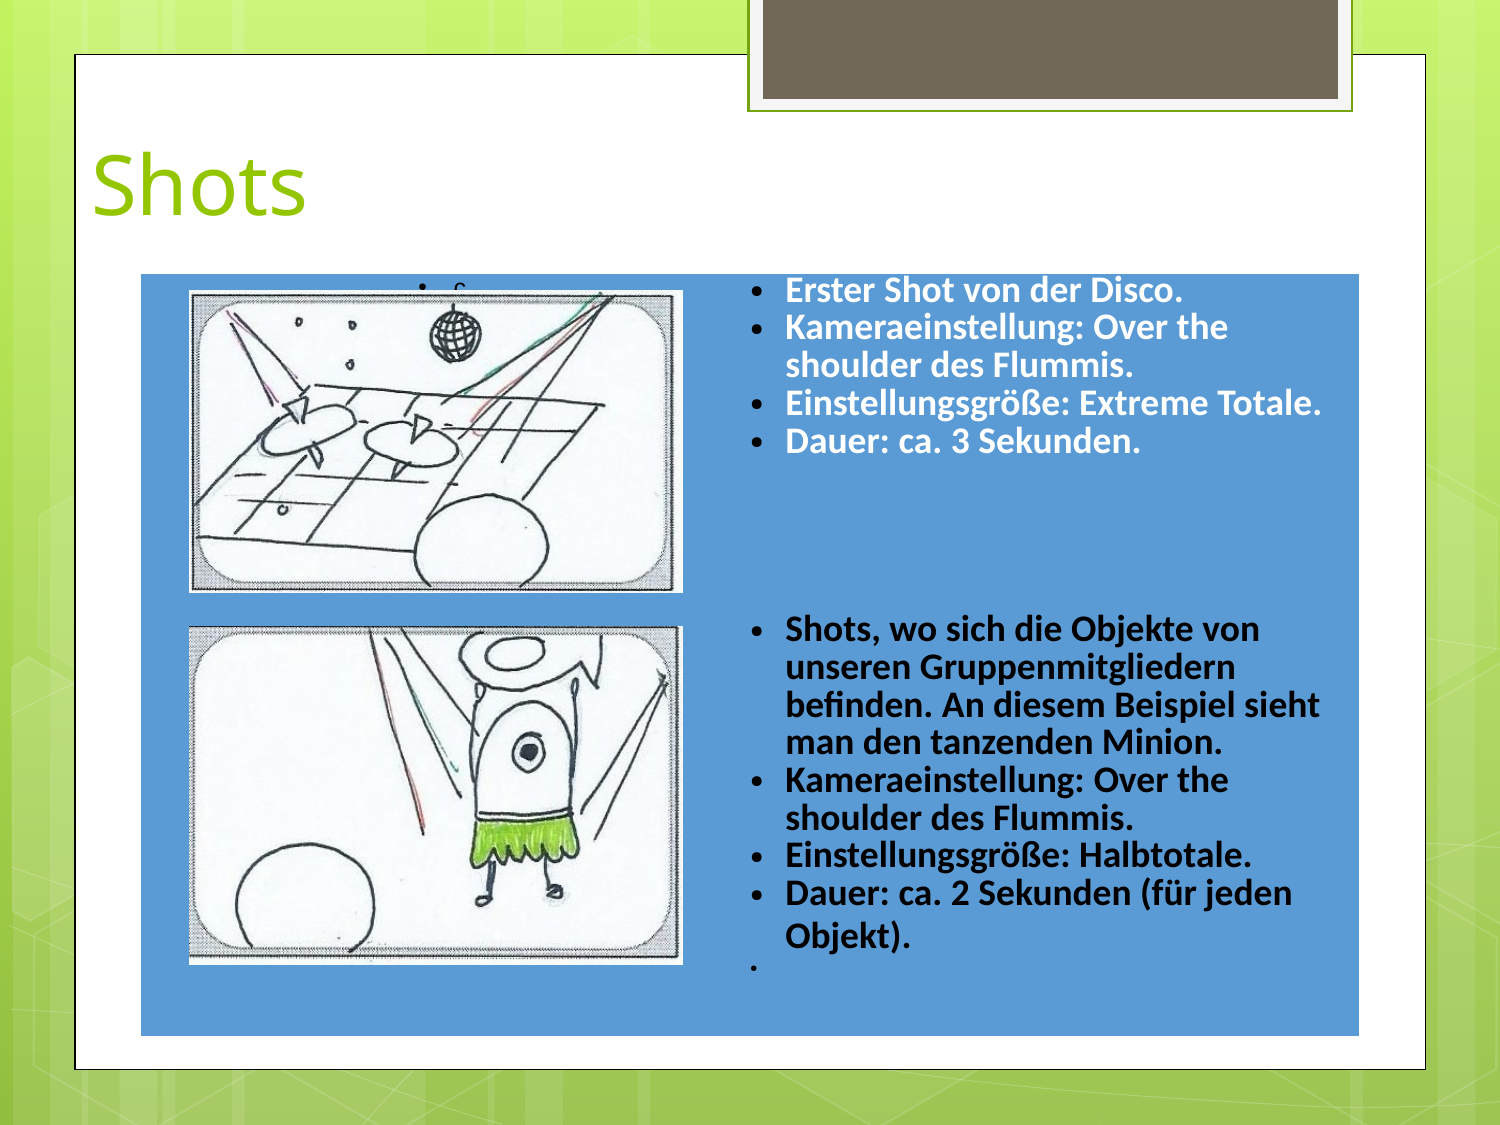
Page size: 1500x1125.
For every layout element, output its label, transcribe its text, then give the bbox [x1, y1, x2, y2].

table_header c [141, 274, 750, 613]
picture [189, 627, 683, 965]
picture [189, 290, 683, 593]
table_header Erster Shot von der Disco. Kameraeinstellung: Over the shoulder des Flummis. Einstellungsgröße: Extreme Totale. Dauer: ca. 3 Sekunden. [750, 274, 1359, 613]
title Shots [76, 51, 1229, 240]
table_cell [141, 613, 750, 1036]
table_cell Shots, wo sich die Objekte von unseren Gruppenmitgliedern befinden. An diesem Beispiel sieht man den tanzenden Minion. Kameraeinstellung: Over the shoulder des Flummis. Einstellungsgröße: Halbtotale. Dauer: ca. 2 Sekunden (für jeden Objekt). [750, 613, 1359, 1036]
